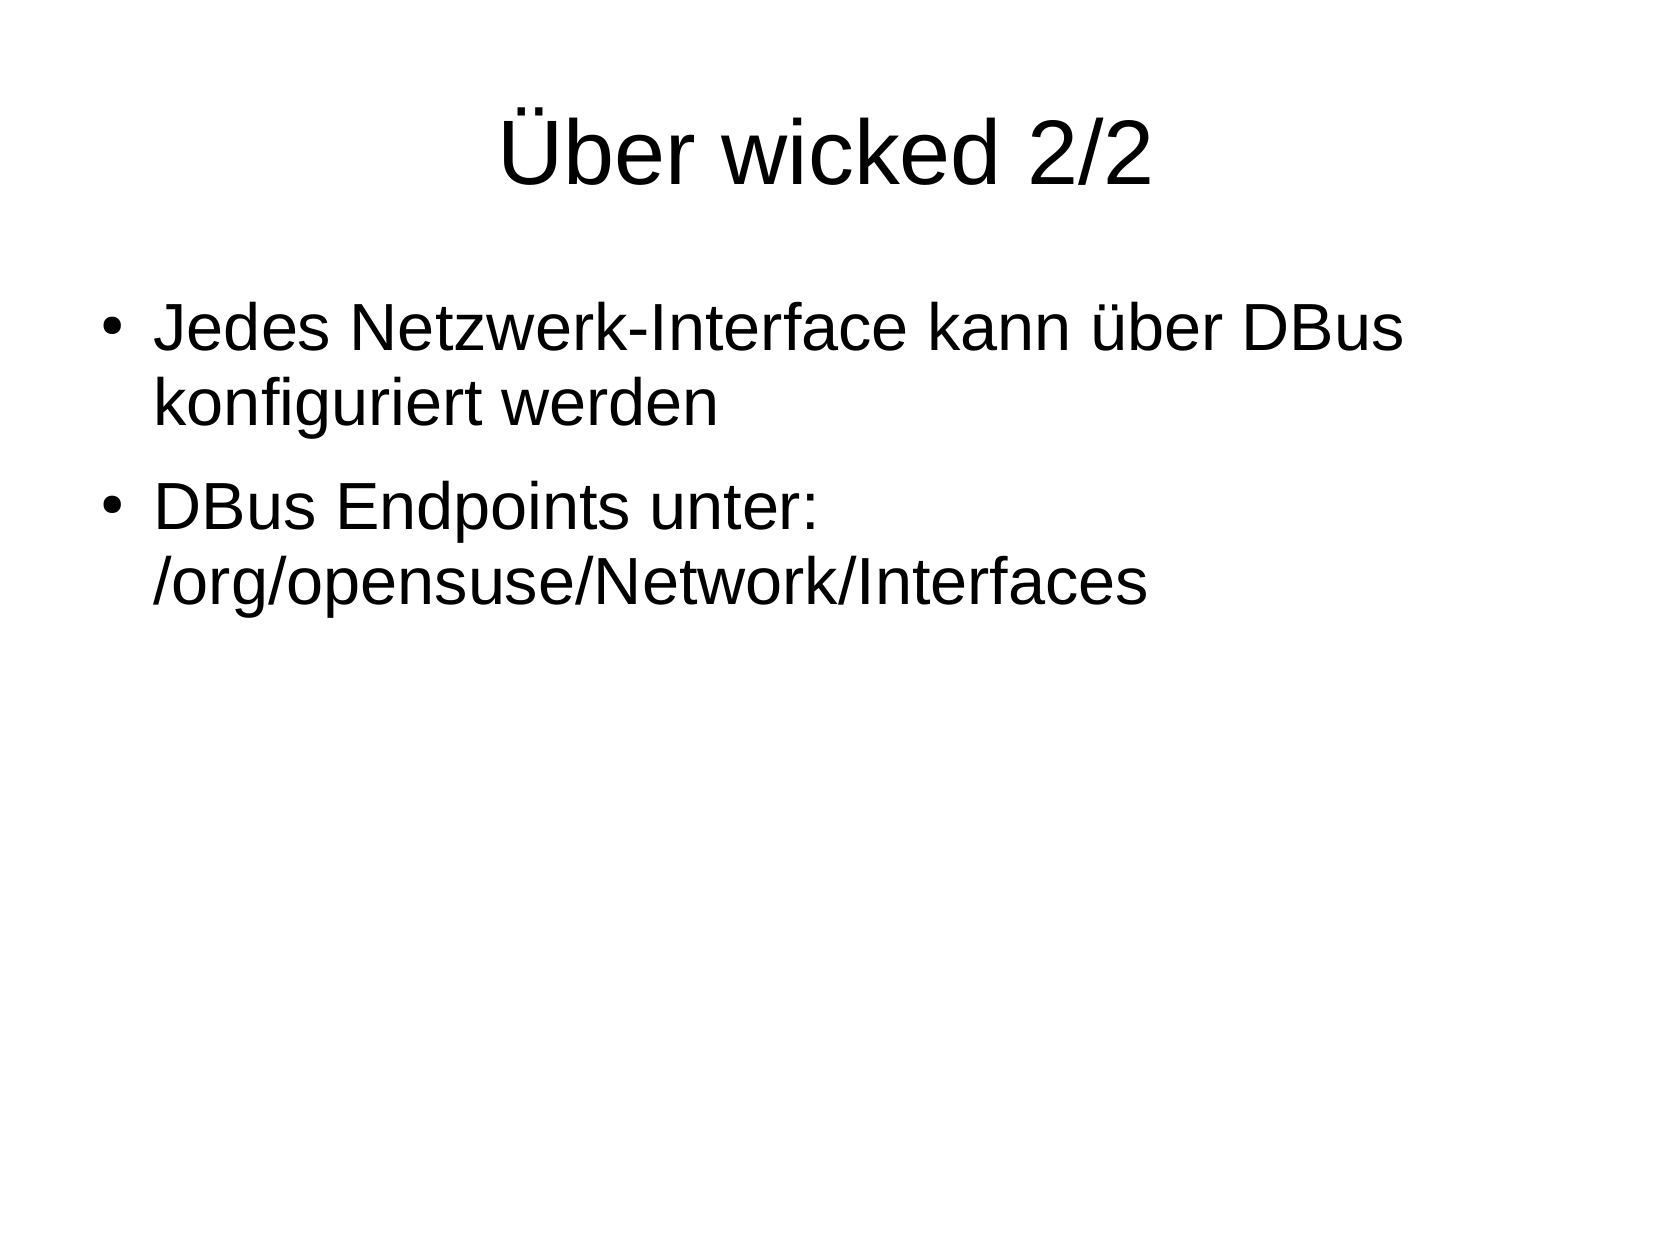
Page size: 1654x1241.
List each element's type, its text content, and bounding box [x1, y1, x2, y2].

list Jedes Netzwerk-Interface kann über DBus konfiguriert werden DBus Endpoints unter: /org/opensuse/Network/Interfaces [82, 290, 1571, 1010]
title Über wicked 2/2 [82, 49, 1571, 257]
